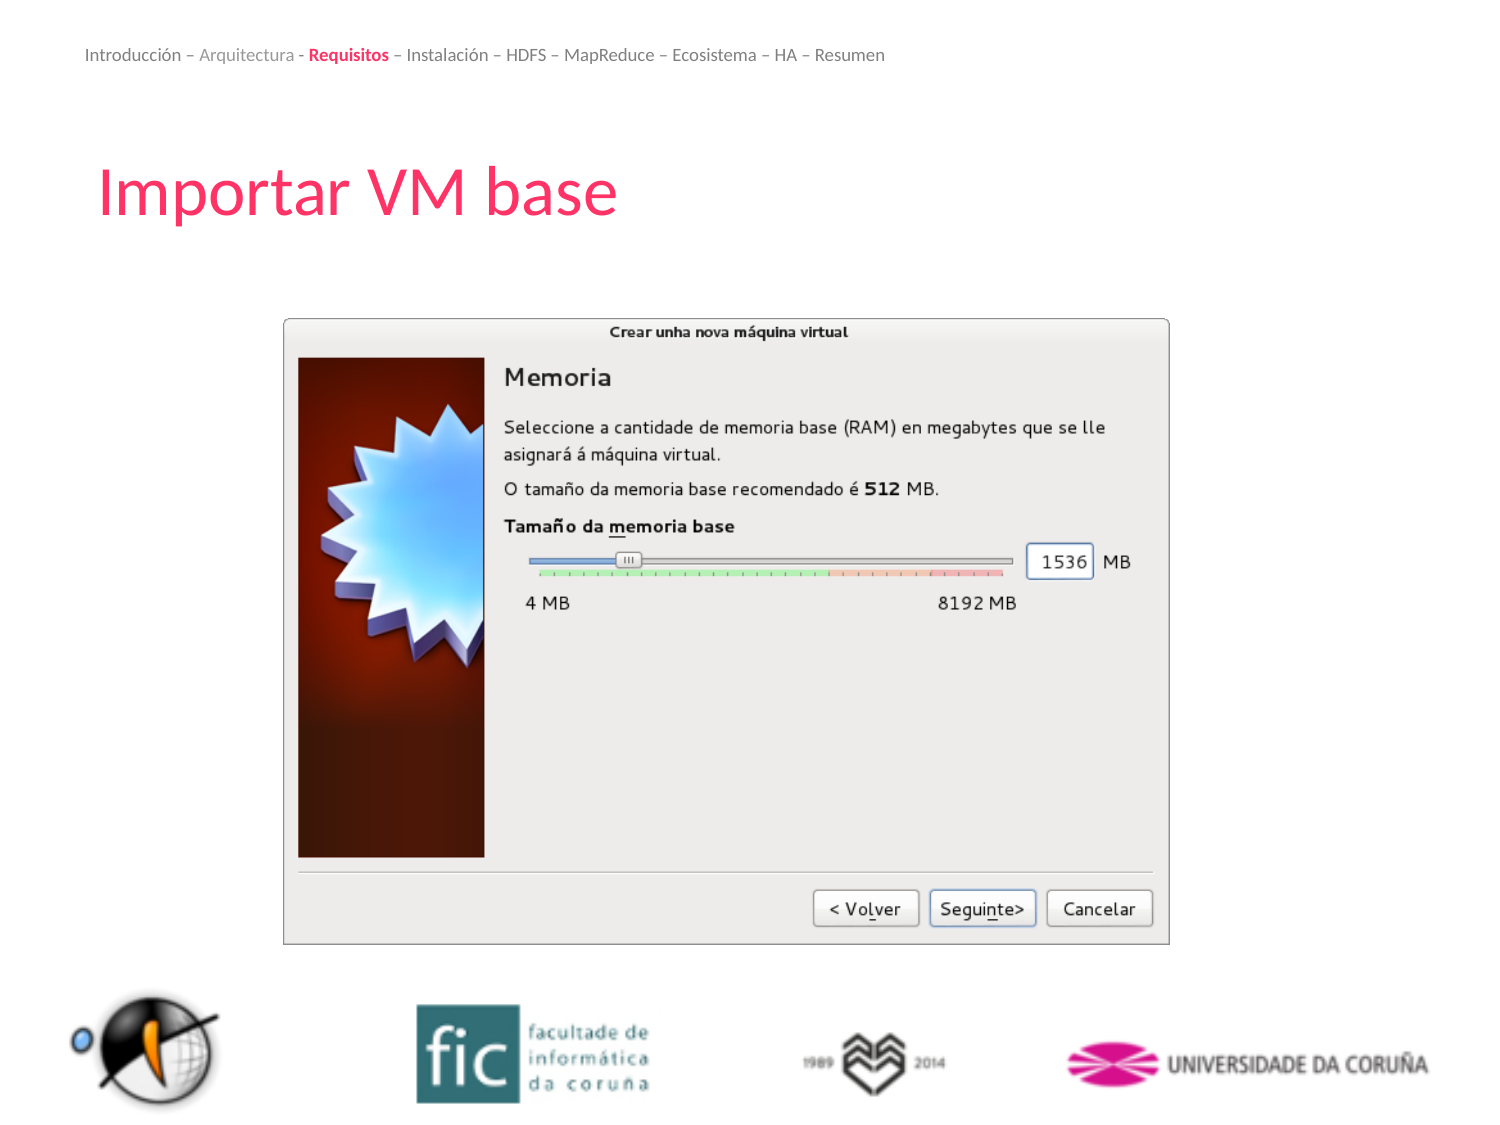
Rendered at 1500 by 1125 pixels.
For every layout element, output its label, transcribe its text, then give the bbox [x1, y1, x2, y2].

title Importar VM base [82, 93, 1432, 282]
text_box Introducción – Arquitectura - Requisitos – Instalación – HDFS – MapReduce – Ecosistema – HA – Resumen [70, 35, 1429, 73]
picture [0, 0, 1500, 1125]
